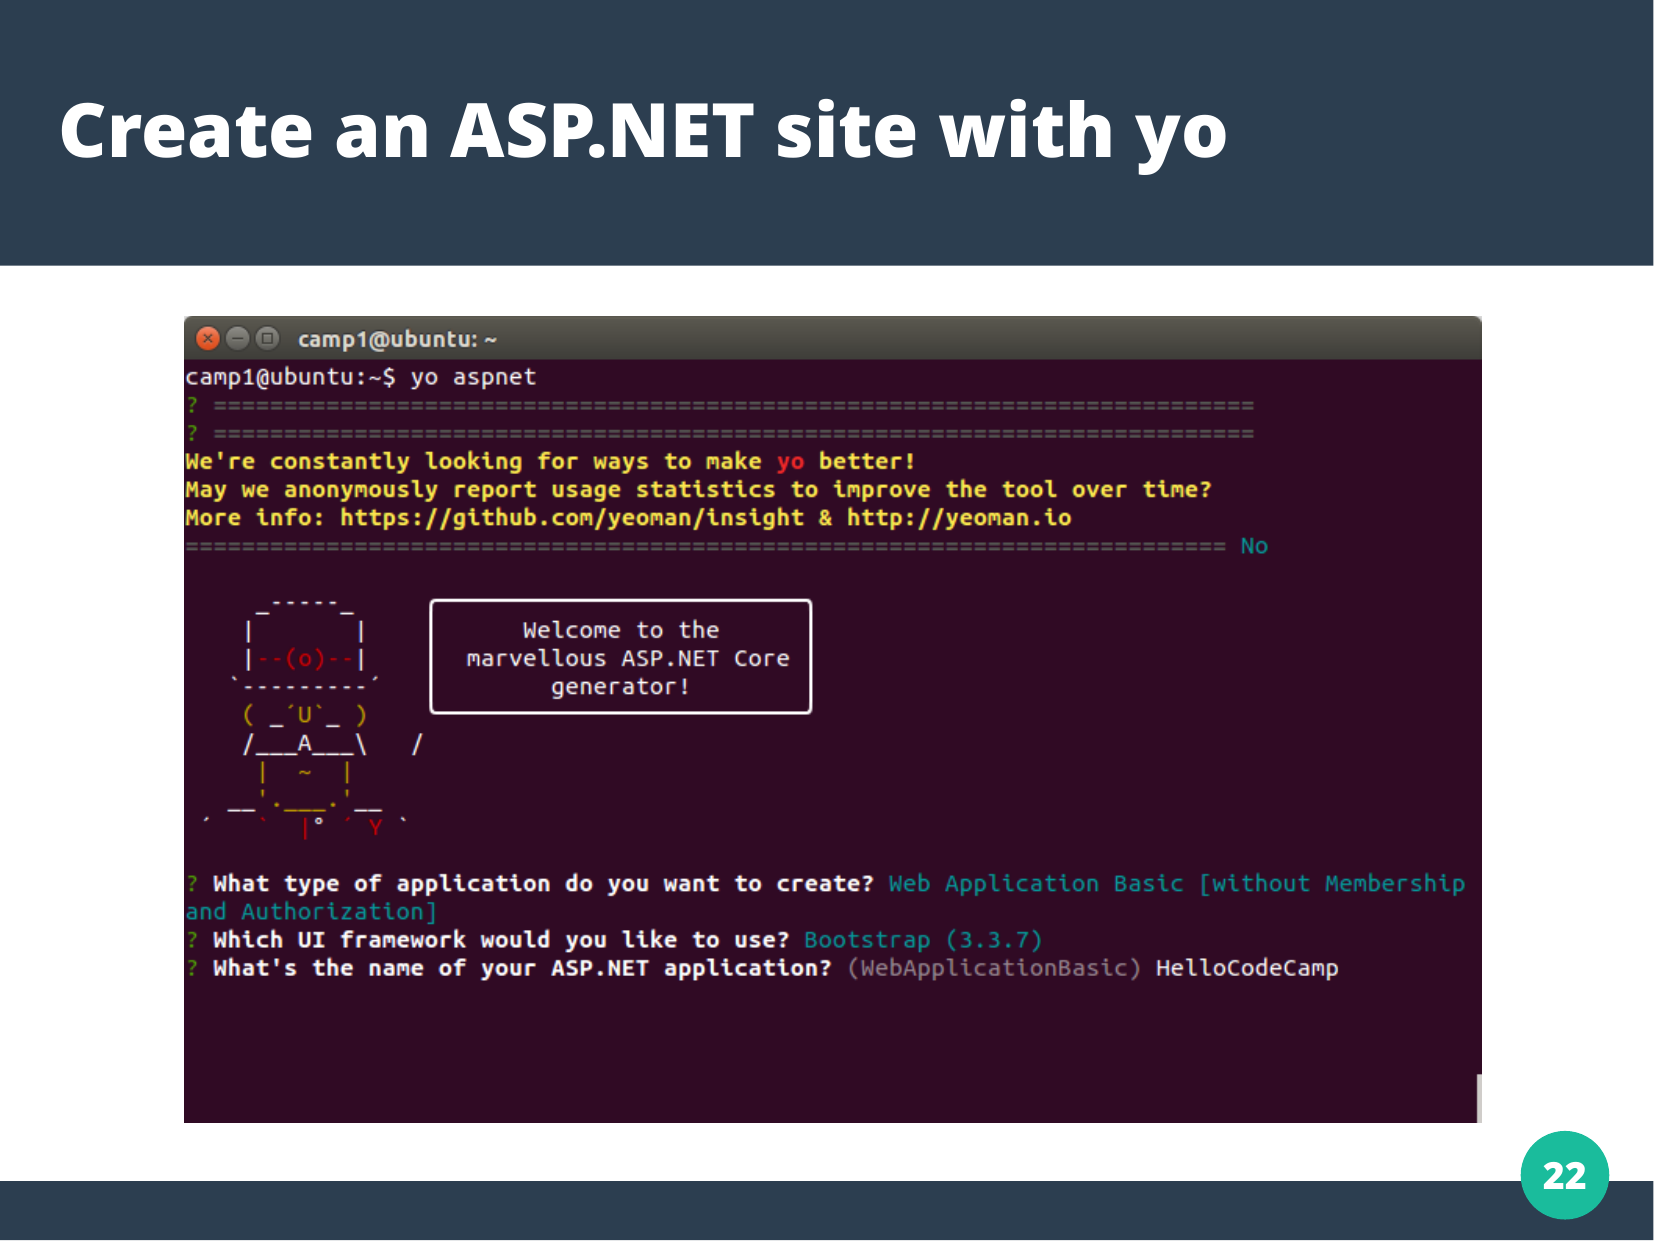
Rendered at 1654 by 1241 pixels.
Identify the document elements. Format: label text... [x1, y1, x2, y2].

picture [184, 316, 1482, 1123]
title Create an ASP.NET site with yo [59, 49, 1595, 207]
